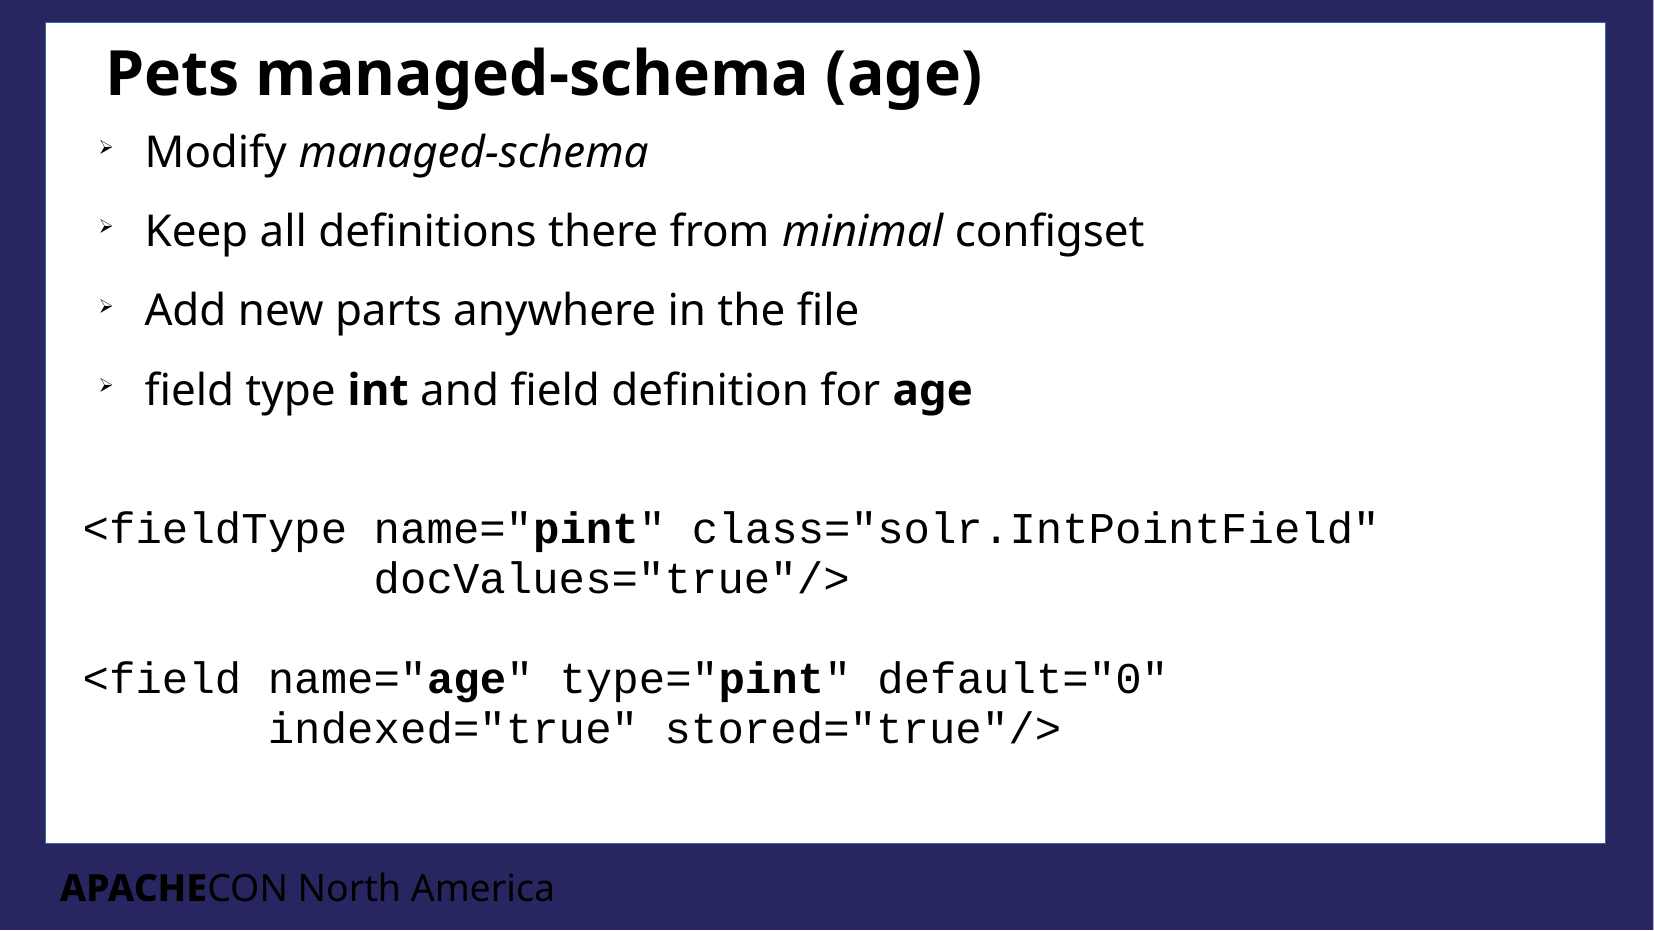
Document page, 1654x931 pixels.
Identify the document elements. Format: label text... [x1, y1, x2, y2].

list Modify managed-schema Keep all definitions there from minimal configset Add new parts anywhere in the file field type int and field definition for age <fieldType name="pint" class="solr.IntPointField" docValues="true"/> <field name="age" type="pint" default="0" indexed="true" stored="true"/> [82, 120, 1571, 757]
title Pets managed-schema (age) [105, 32, 1546, 110]
